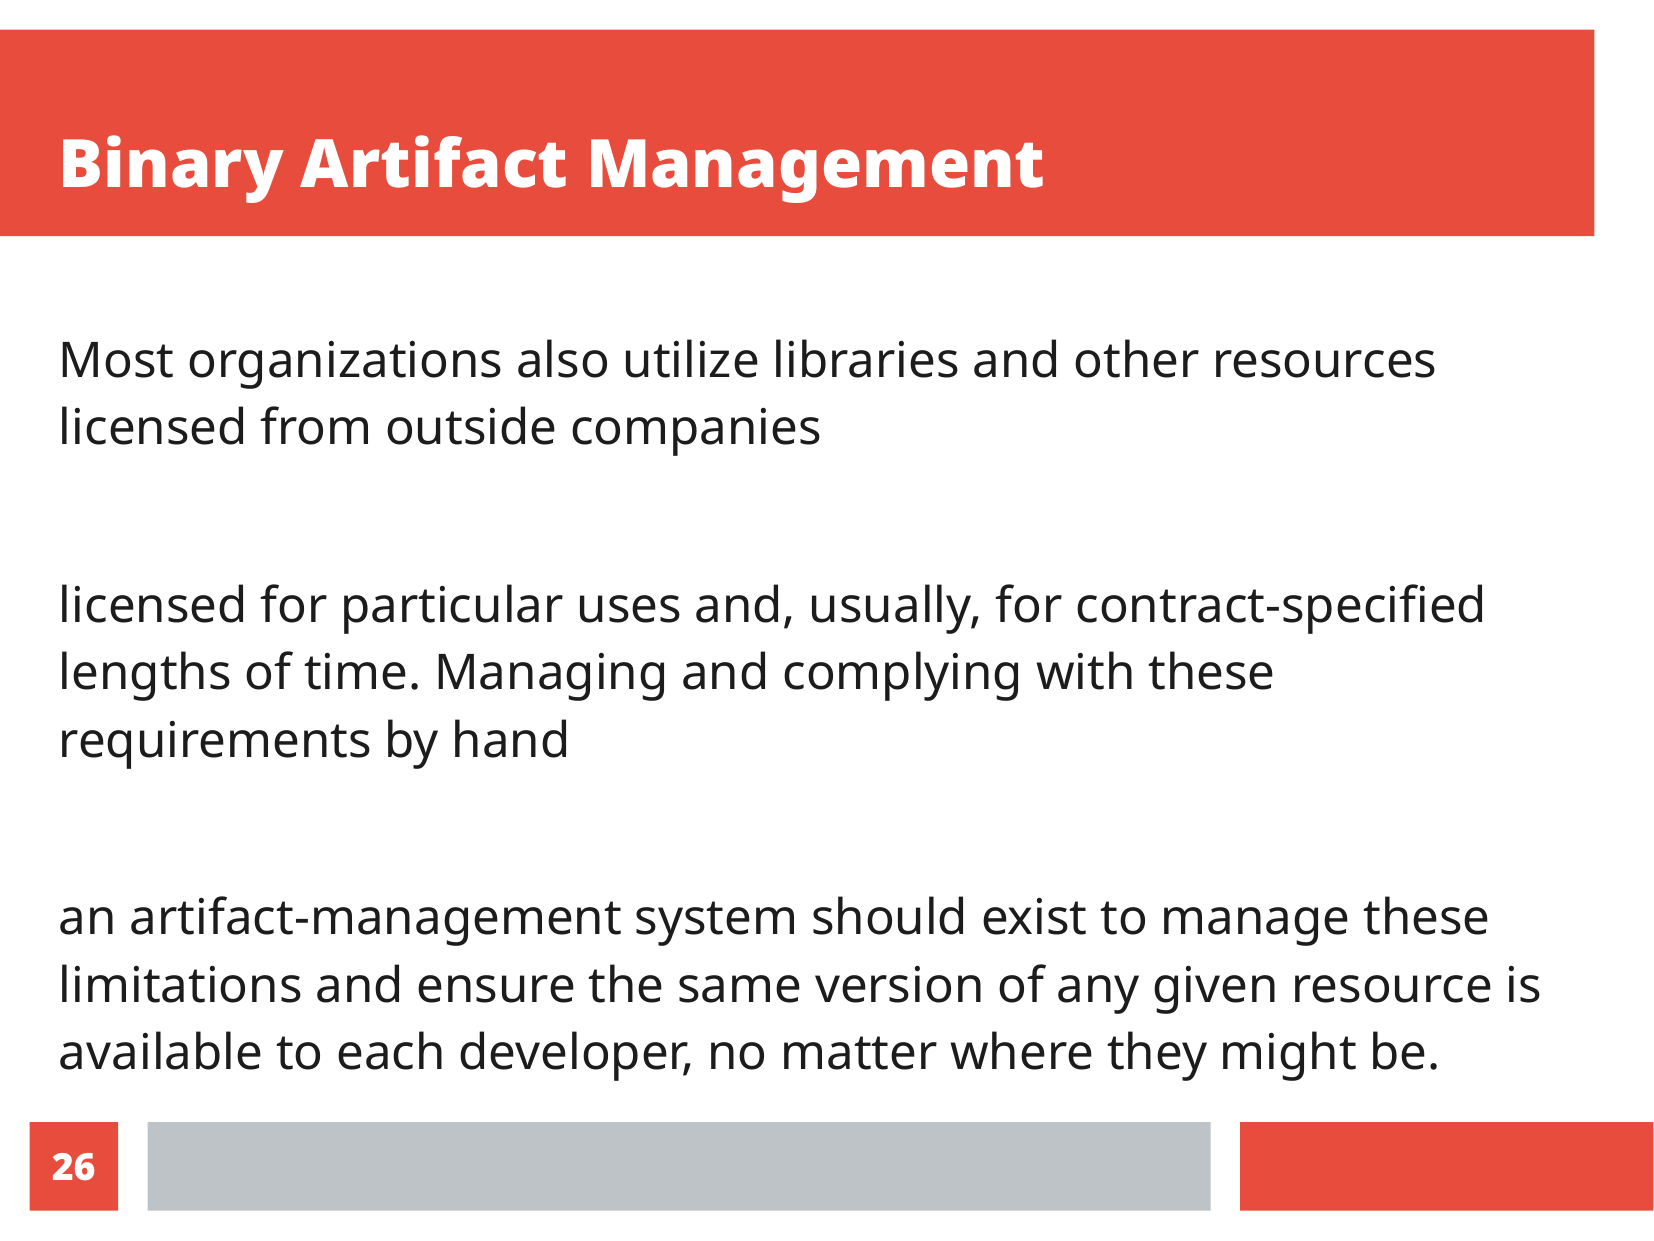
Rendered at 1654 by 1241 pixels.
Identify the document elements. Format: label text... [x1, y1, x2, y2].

title Binary Artifact Management [59, 59, 1595, 207]
list Most organizations also utilize libraries and other resources licensed from outside companies licensed for particular uses and, usually, for contract-specified lengths of time. Managing and complying with these requirements by hand an artifact-management system should exist to manage these limitations and ensure the same version of any given resource is available to each developer, no matter where they might be. [59, 324, 1565, 1093]
